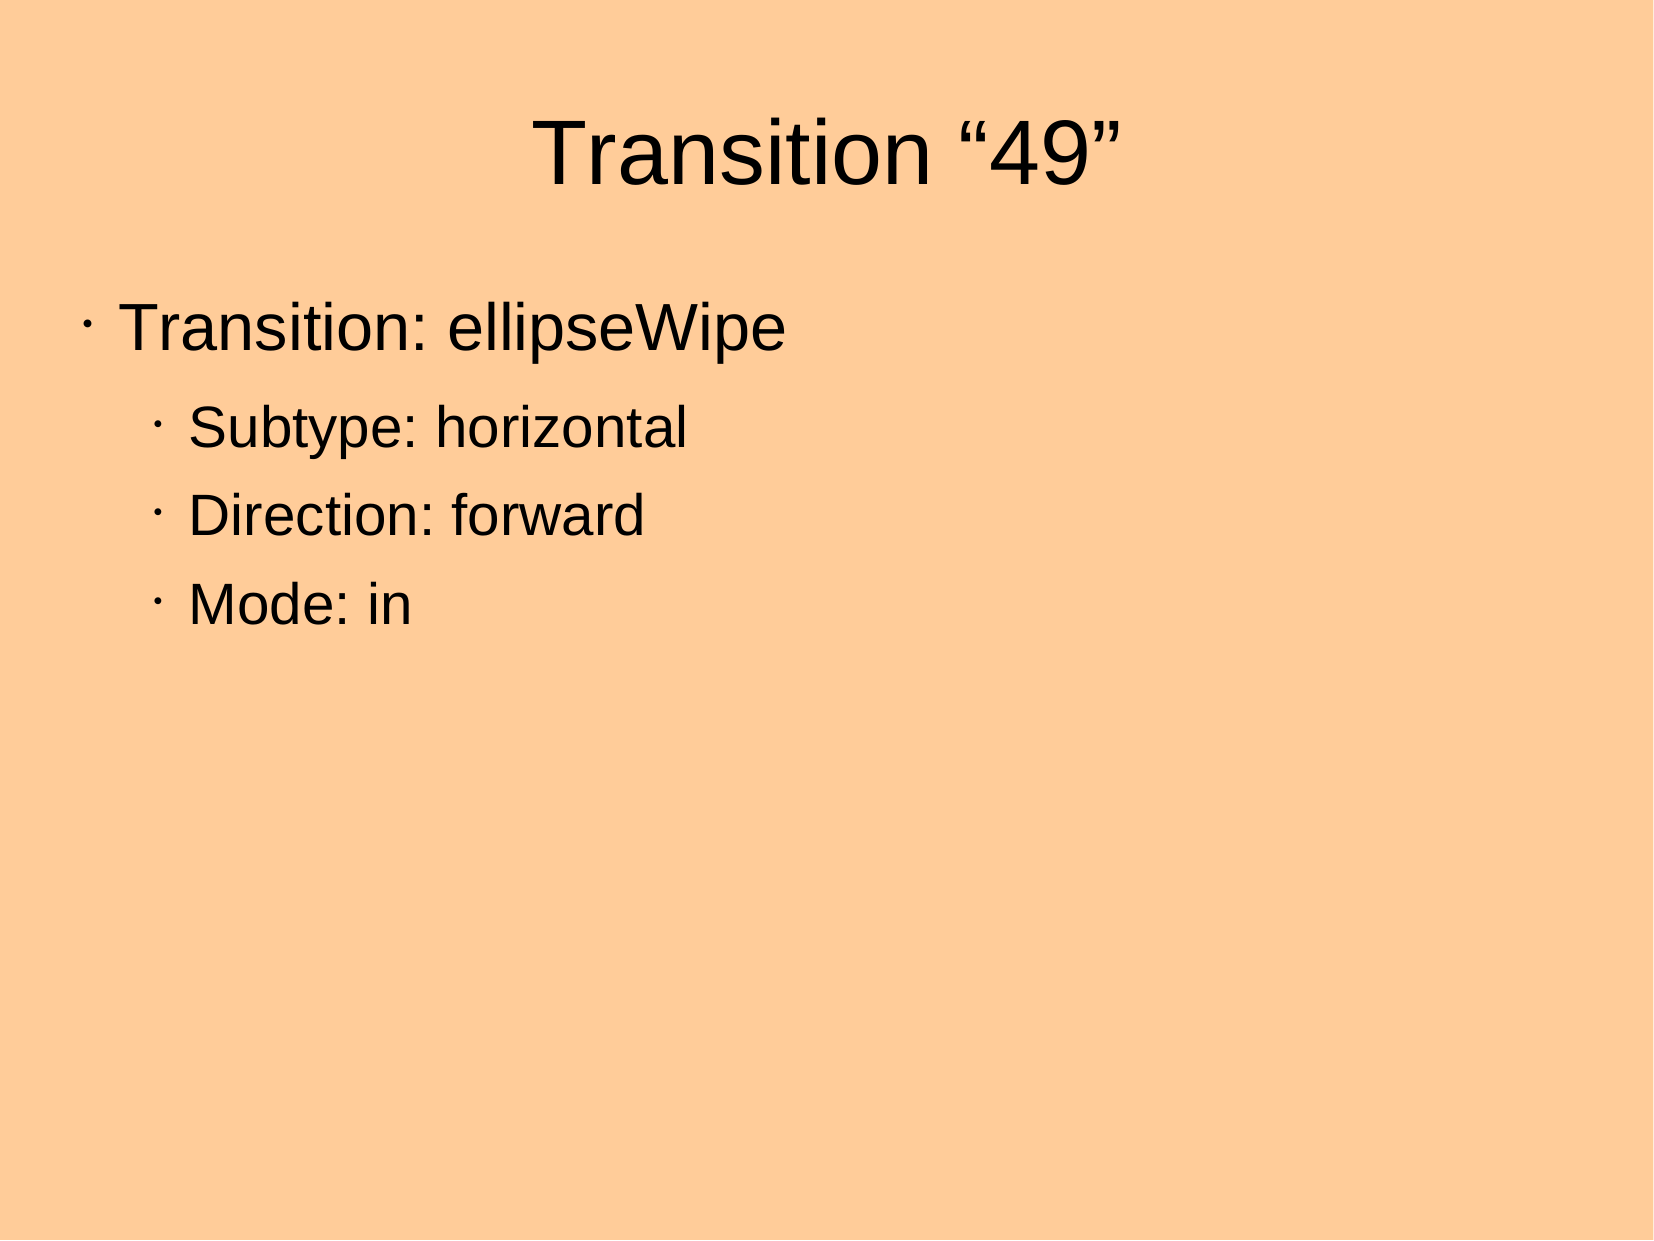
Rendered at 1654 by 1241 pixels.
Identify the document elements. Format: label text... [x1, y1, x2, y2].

title Transition “49” [82, 49, 1571, 257]
list Transition: ellipseWipe Subtype: horizontal Direction: forward Mode: in [82, 290, 1571, 1080]
